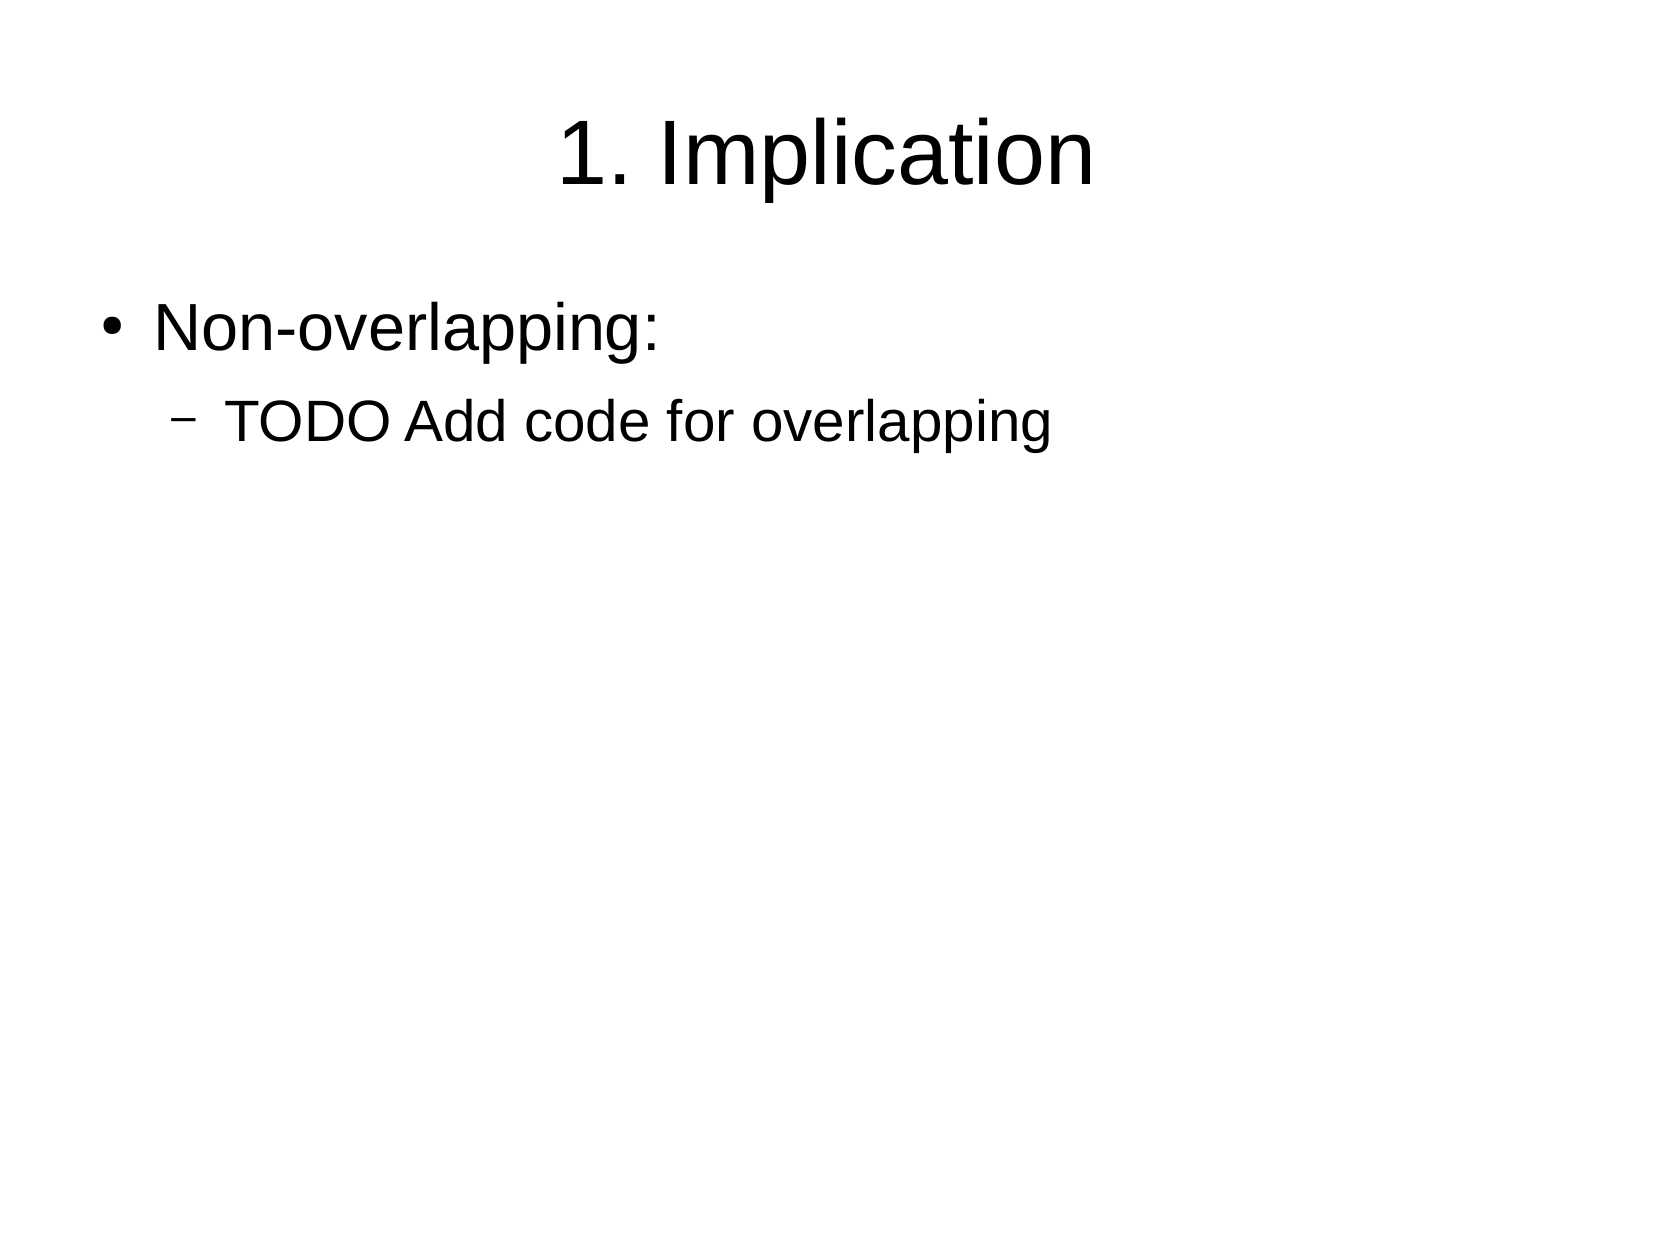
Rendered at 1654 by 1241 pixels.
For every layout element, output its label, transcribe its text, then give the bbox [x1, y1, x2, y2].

title 1. Implication [82, 49, 1571, 257]
list Non-overlapping: TODO Add code for overlapping [82, 290, 1571, 1010]
